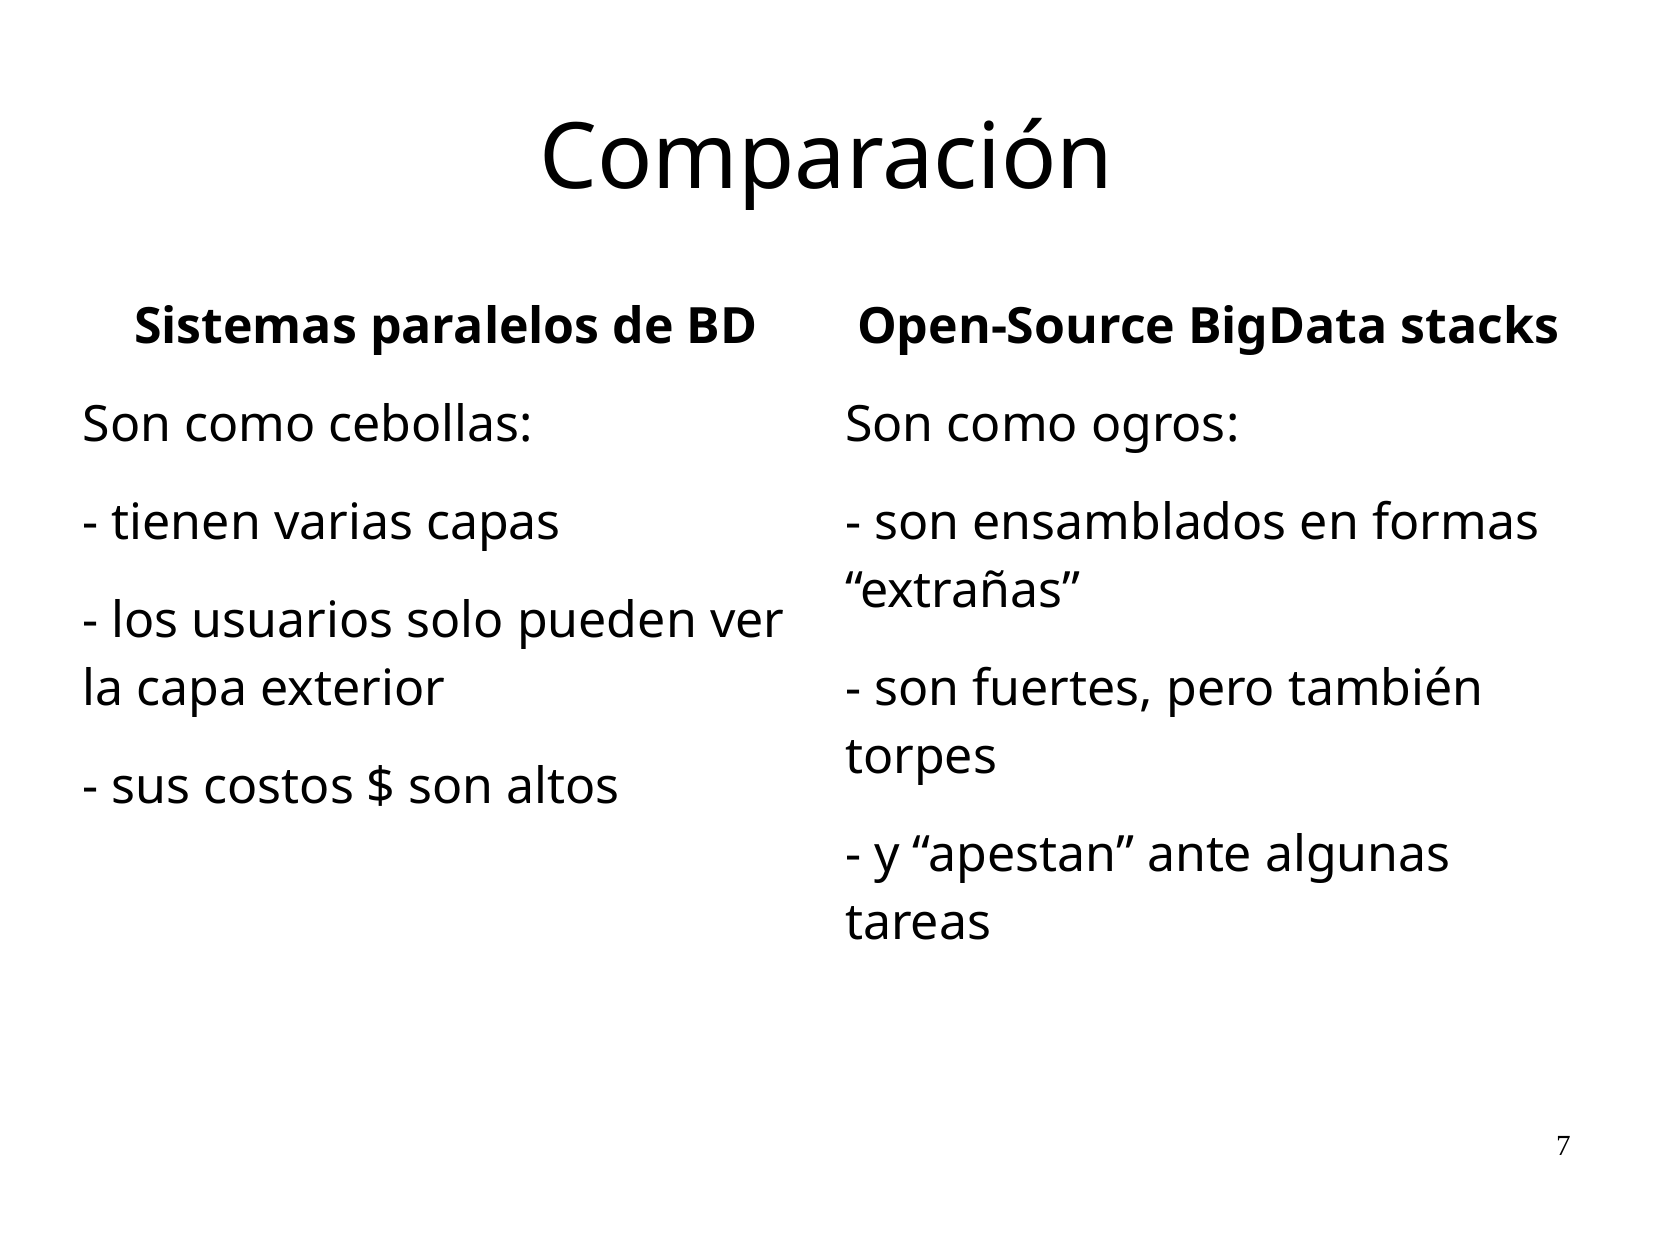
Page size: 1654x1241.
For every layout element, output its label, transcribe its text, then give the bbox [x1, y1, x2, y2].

list Open-Source BigData stacks Son como ogros: - son ensamblados en formas “extrañas” - son fuertes, pero también torpes - y “apestan” ante algunas tareas [845, 290, 1572, 1010]
list Sistemas paralelos de BD Son como cebollas: - tienen varias capas - los usuarios solo pueden ver la capa exterior - sus costos $ son altos [82, 290, 809, 1010]
title Comparación [82, 49, 1571, 257]
